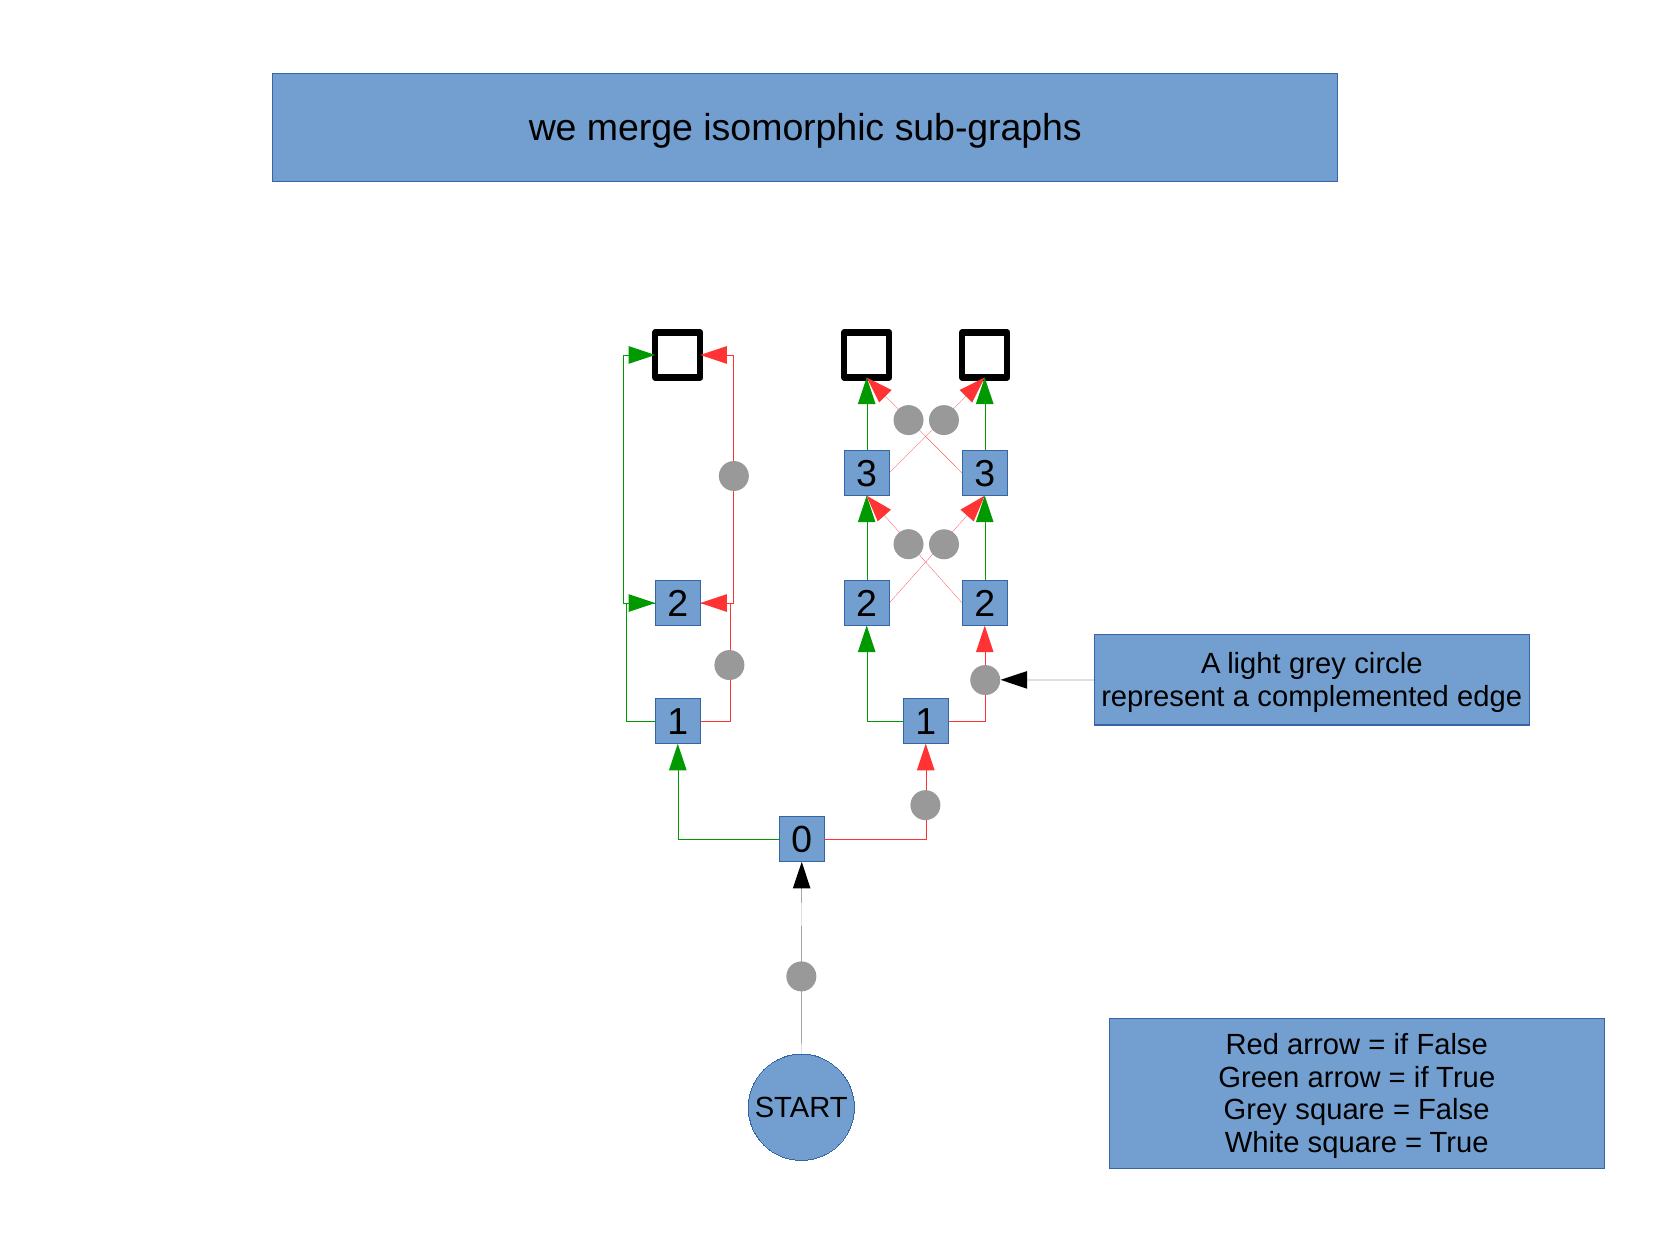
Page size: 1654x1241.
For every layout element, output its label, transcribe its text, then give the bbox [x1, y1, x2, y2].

text_box 3 [962, 450, 1008, 496]
text_box 2 [962, 580, 1008, 626]
text_box Red arrow = if False Green arrow = if True Grey square = False White square = True [1109, 1018, 1605, 1169]
text_box A light grey circle represent a complemented edge [1094, 634, 1530, 725]
text_box [786, 961, 817, 992]
text_box [844, 332, 890, 378]
text_box 1 [655, 698, 701, 744]
text_box 2 [655, 580, 701, 626]
text_box [910, 790, 941, 821]
text_box 3 [844, 450, 890, 496]
text_box [714, 650, 745, 681]
text_box 0 [779, 816, 825, 862]
text_box [928, 405, 959, 436]
text_box [893, 405, 924, 436]
text_box [718, 460, 749, 492]
text_box [655, 332, 701, 378]
text_box START [748, 1054, 855, 1161]
text_box [928, 529, 960, 560]
text_box [962, 332, 1008, 378]
text_box [970, 665, 1001, 696]
text_box [893, 529, 924, 560]
text_box we merge isomorphic sub-graphs [272, 73, 1338, 182]
text_box 1 [903, 698, 949, 744]
text_box 2 [844, 580, 890, 626]
